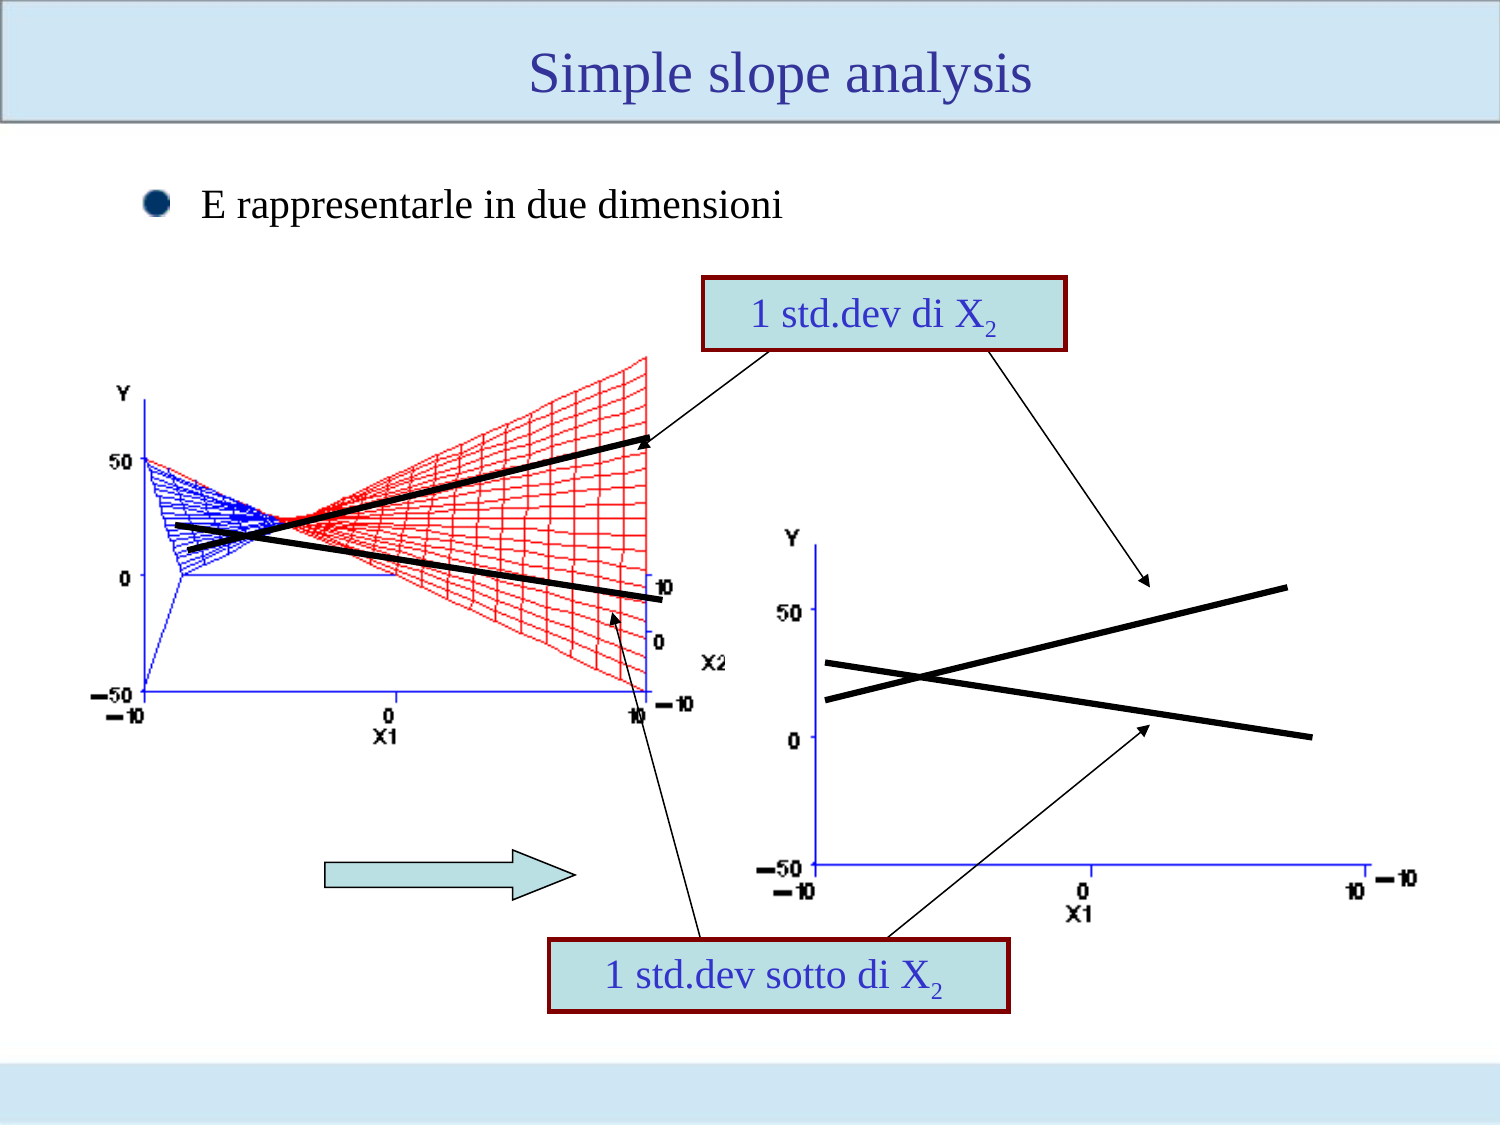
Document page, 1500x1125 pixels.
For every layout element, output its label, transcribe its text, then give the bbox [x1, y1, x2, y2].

picture [0, 0, 1500, 1125]
text_box [324, 849, 576, 901]
text_box E rappresentarle in due dimensioni [124, 159, 1426, 235]
title Simple slope analysis [249, 21, 1313, 117]
text_box 1 std.dev sotto di X2 [549, 939, 1009, 1012]
text_box 1 std.dev di X2 [702, 277, 1066, 350]
